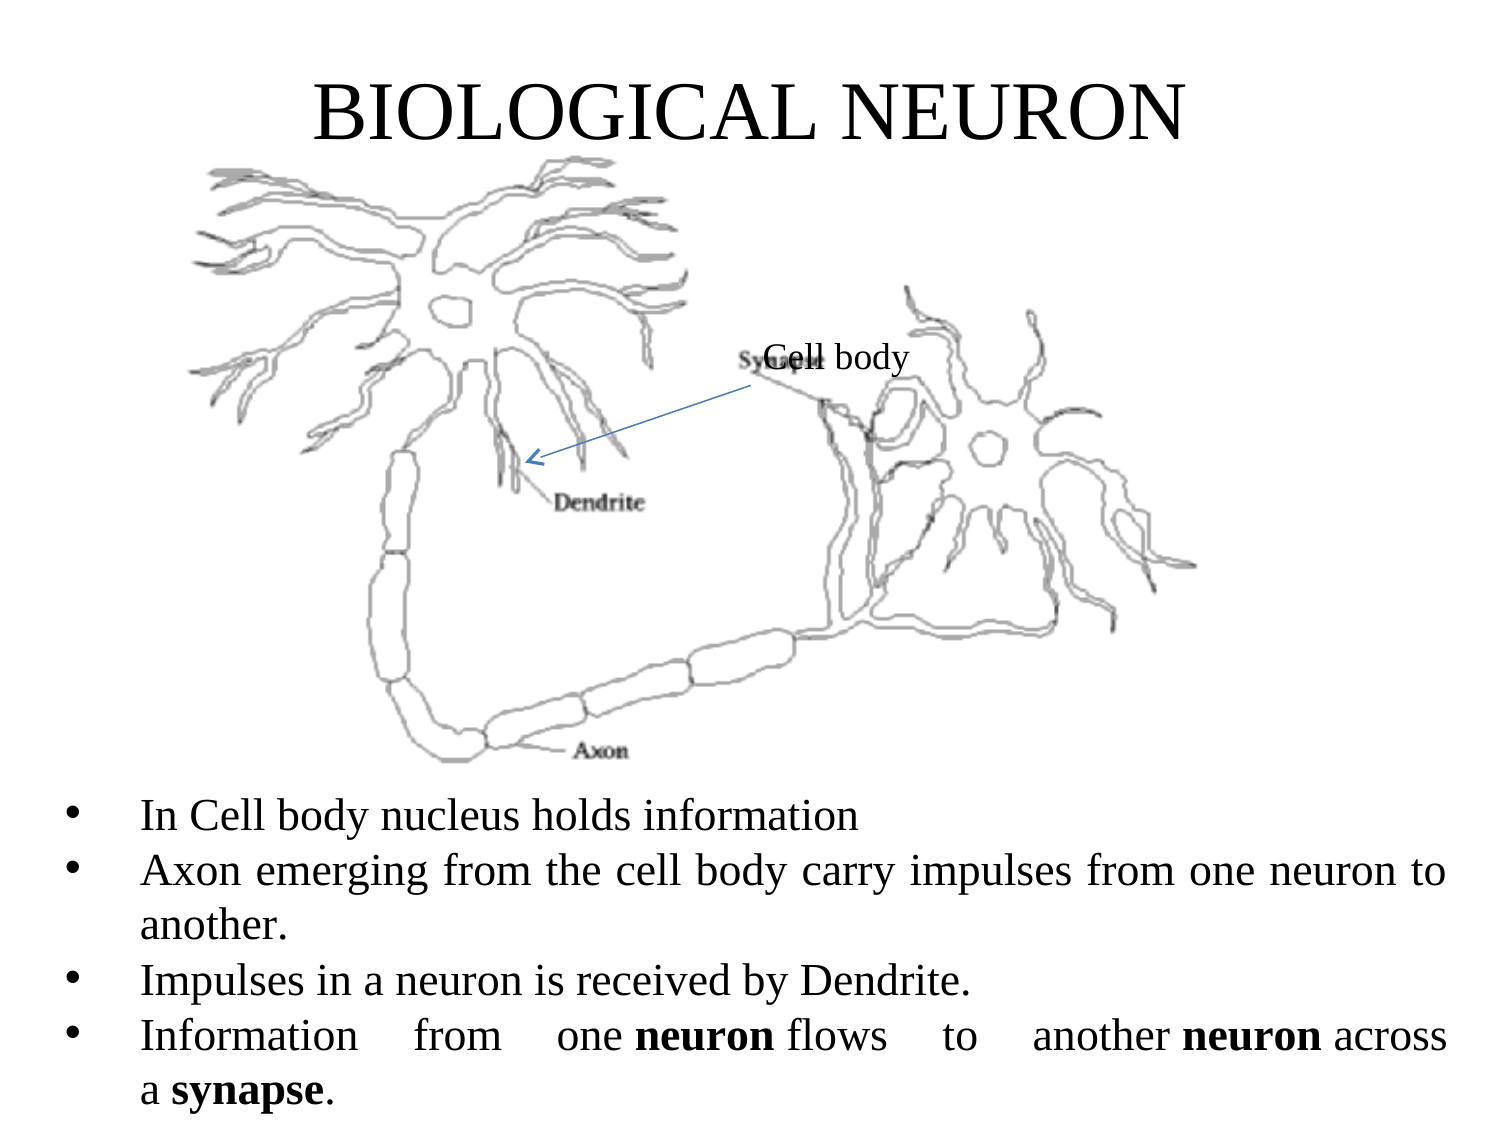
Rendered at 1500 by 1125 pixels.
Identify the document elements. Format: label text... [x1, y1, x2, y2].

title BIOLOGICAL NEURON [75, 37, 1426, 175]
text_box In Cell body nucleus holds information Axon emerging from the cell body carry impulses from one neuron to another. Impulses in a neuron is received by Dendrite. Information from one neuron flows to another neuron across a synapse. [50, 776, 1463, 1122]
text_box Cell body [712, 324, 951, 386]
picture [174, 149, 1213, 776]
